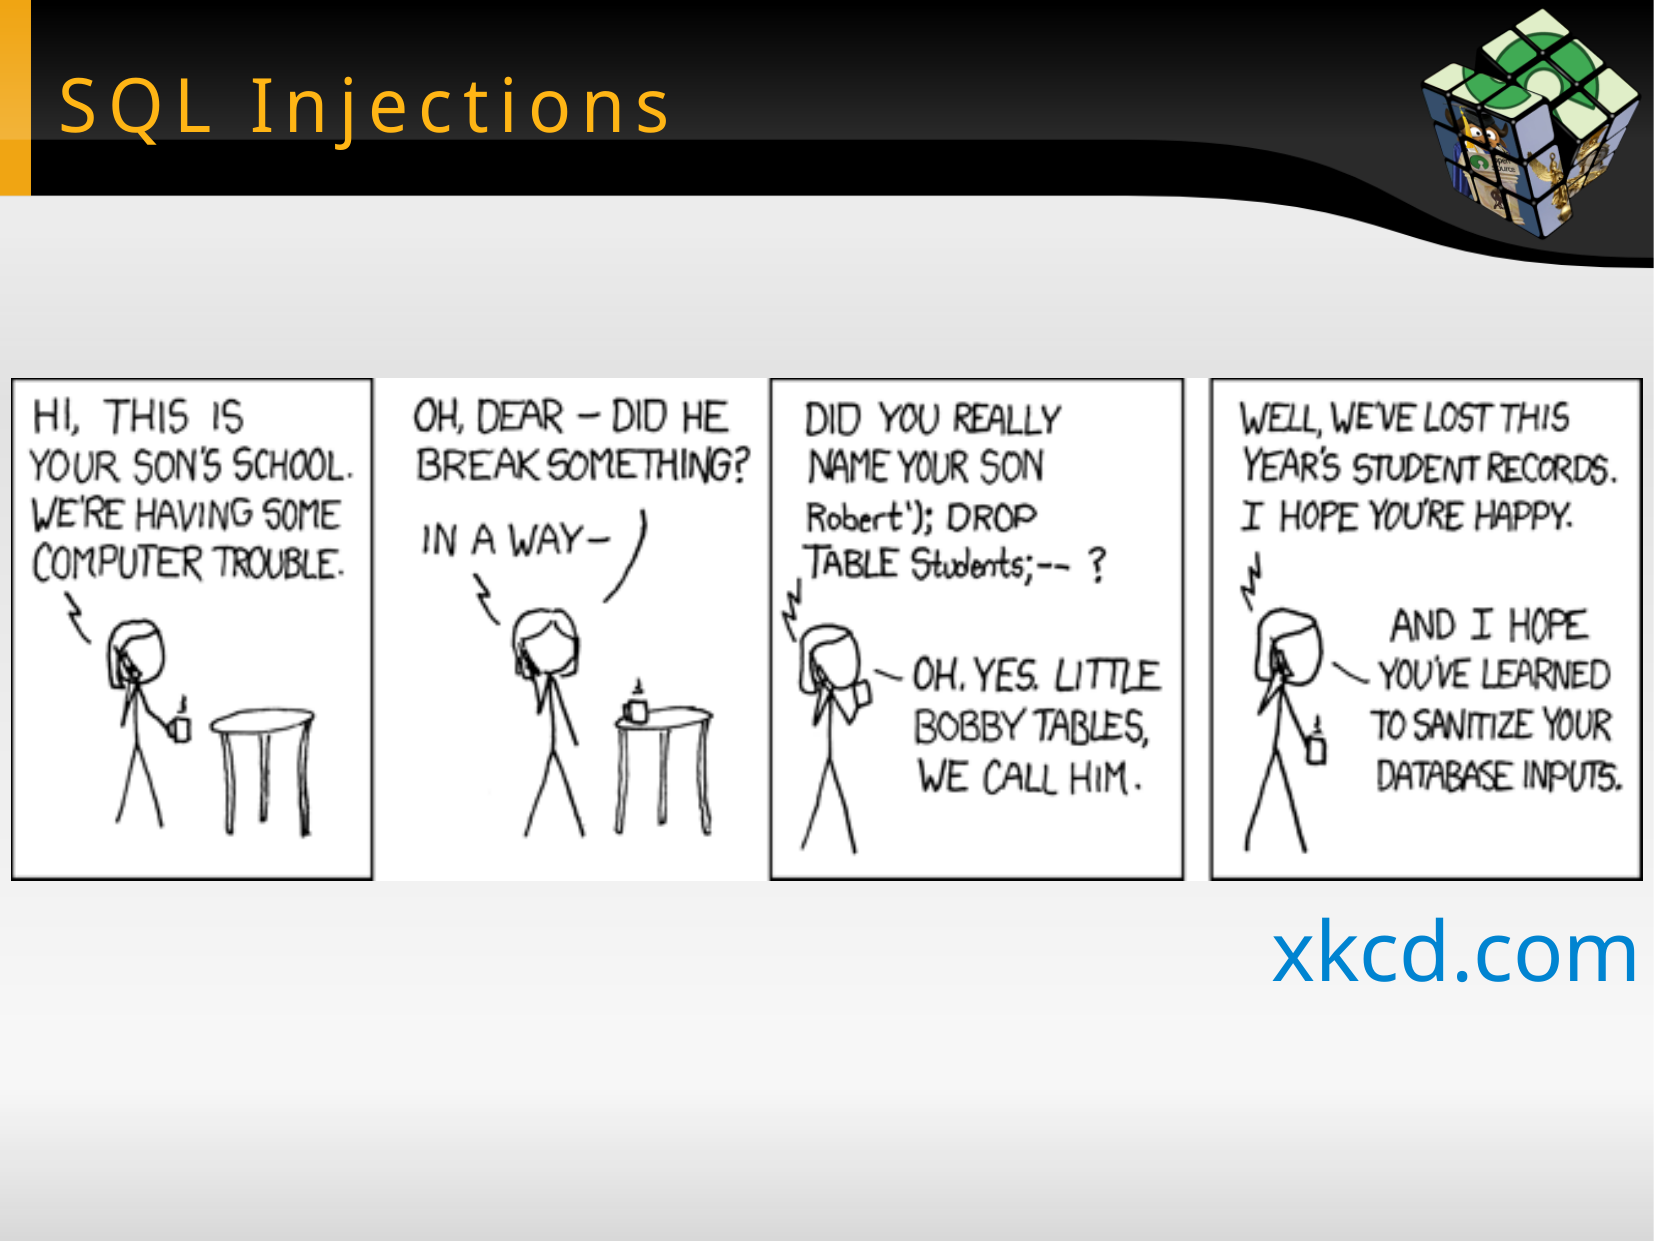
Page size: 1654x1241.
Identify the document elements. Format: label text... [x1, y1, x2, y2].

text_box xkcd.com [1255, 883, 1638, 995]
title SQL Injections [59, 29, 1270, 178]
picture [0, 0, 1654, 1241]
